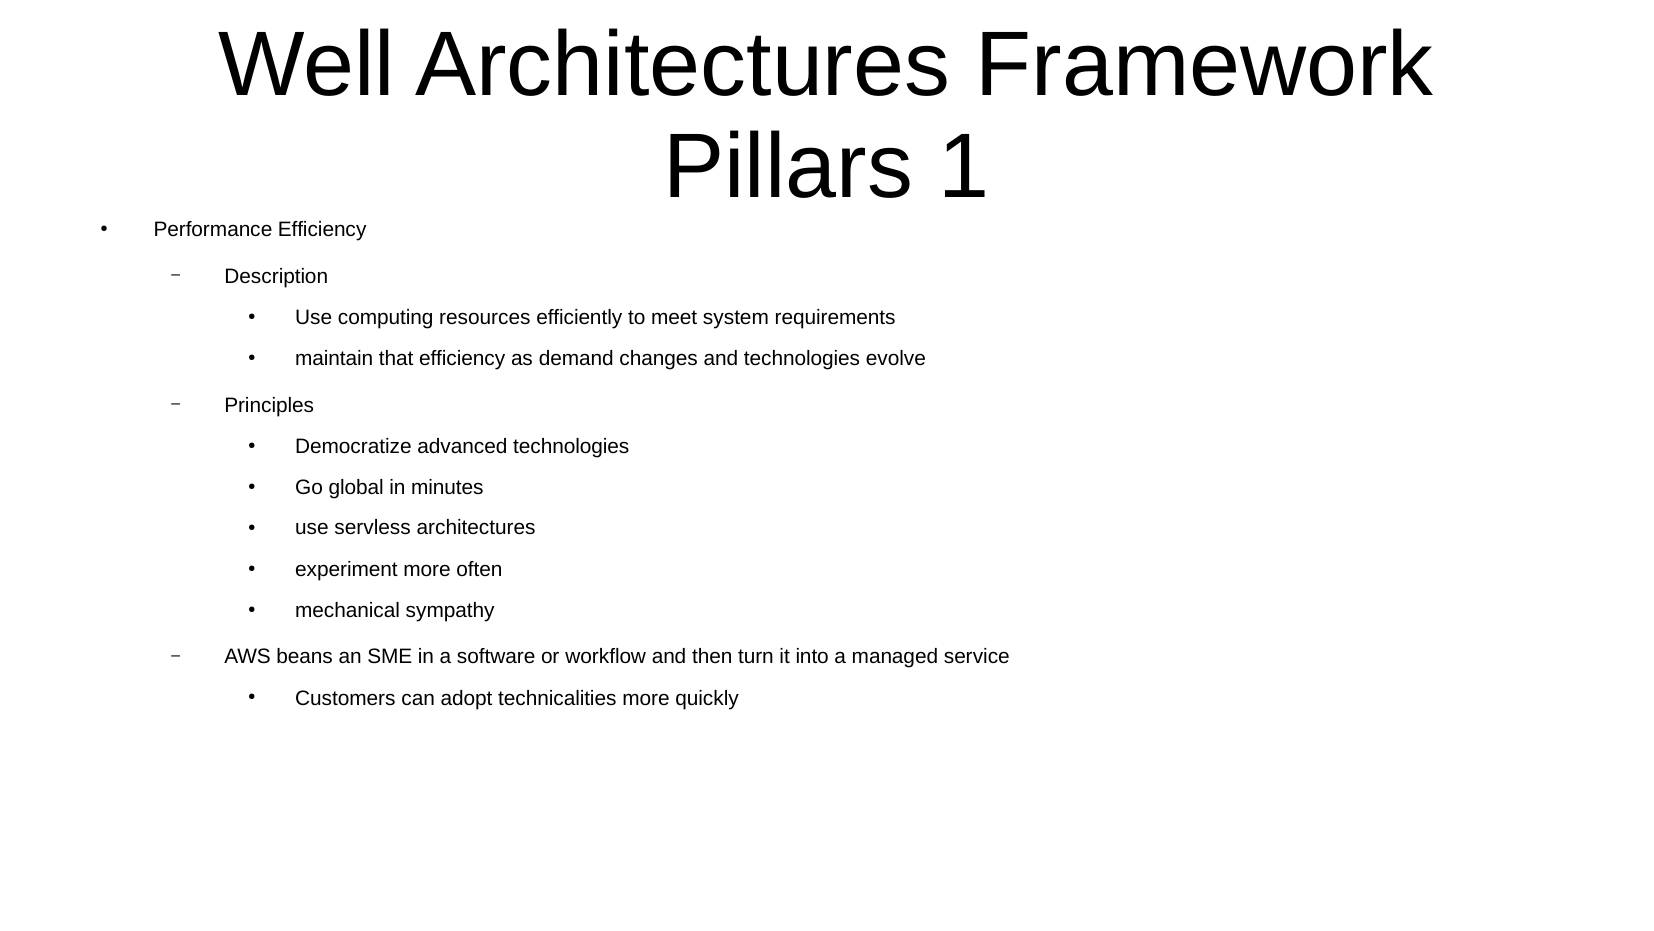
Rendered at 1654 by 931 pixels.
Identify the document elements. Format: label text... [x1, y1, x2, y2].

list Performance Efficiency Description Use computing resources efficiently to meet system requirements maintain that efficiency as demand changes and technologies evolve Principles Democratize advanced technologies Go global in minutes use servless architectures experiment more often mechanical sympathy AWS beans an SME in a software or workflow and then turn it into a managed service Customers can adopt technicalities more quickly [82, 217, 1571, 758]
title Well Architectures Framework Pillars 1 [82, 12, 1571, 217]
